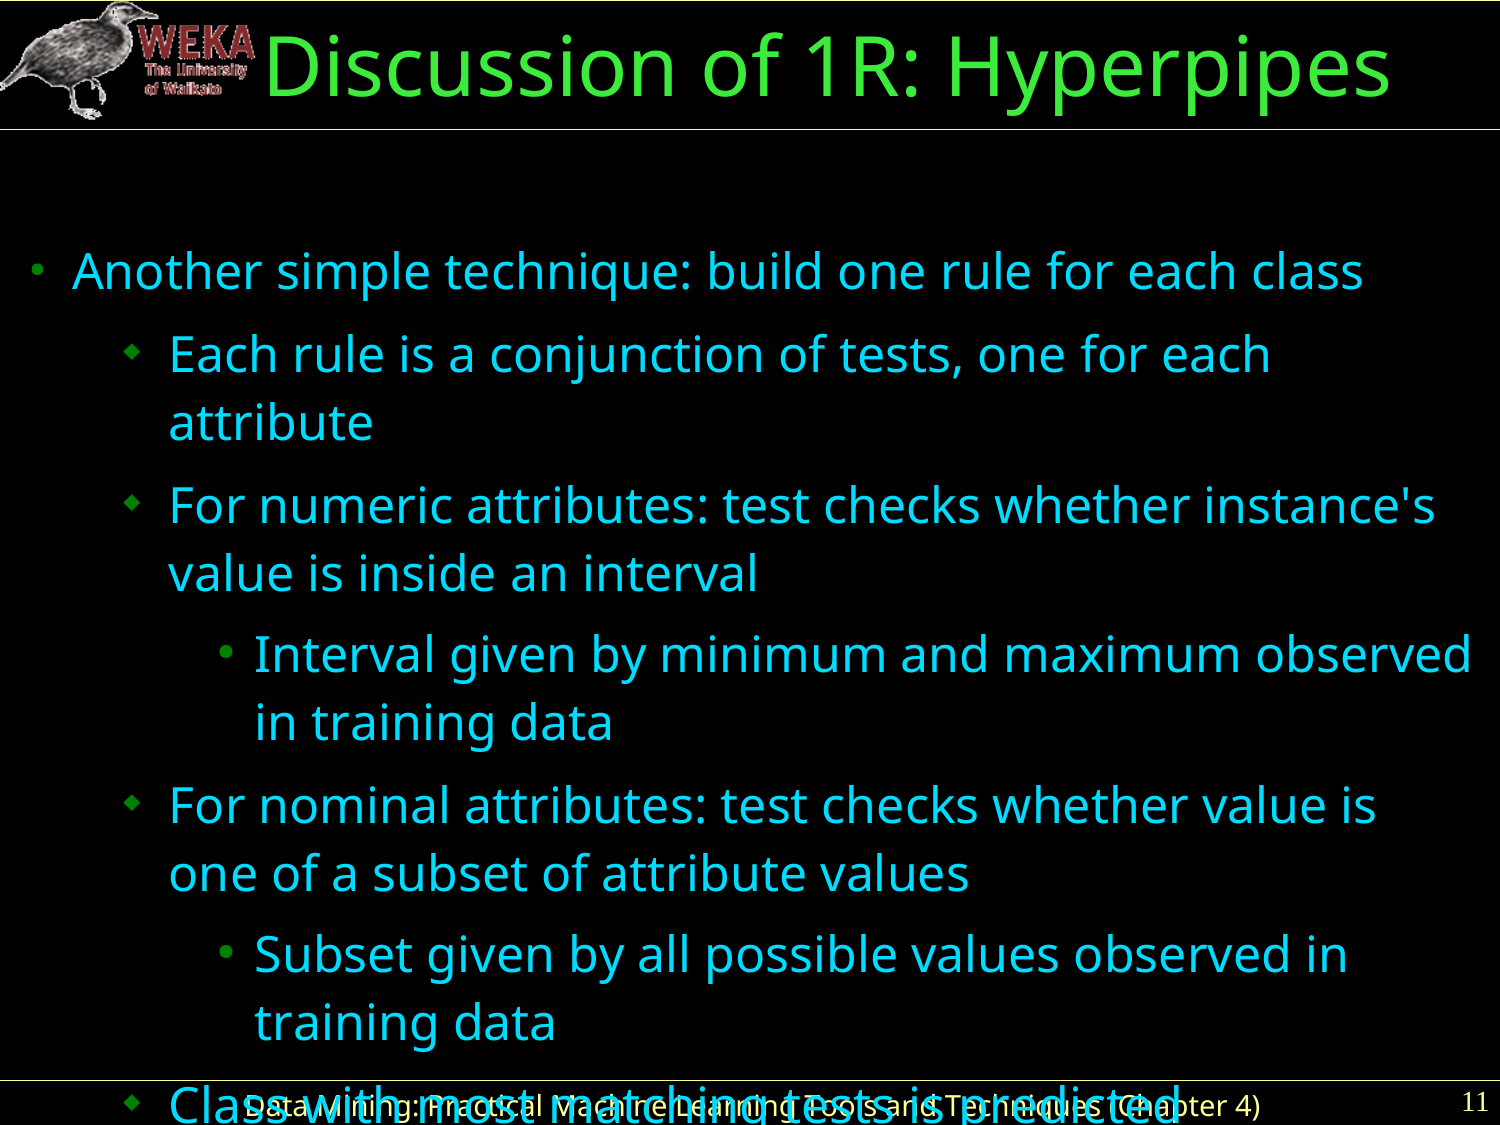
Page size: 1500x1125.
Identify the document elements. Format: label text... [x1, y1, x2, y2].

picture [0, 1, 266, 129]
list Another simple technique: build one rule for each class Each rule is a conjunction of tests, one for each attribute For numeric attributes: test checks whether instance's value is inside an interval Interval given by minimum and maximum observed in training data For nominal attributes: test checks whether value is one of a subset of attribute values Subset given by all possible values observed in training data Class with most matching tests is predicted [29, 236, 1477, 999]
title Discussion of 1R: Hyperpipes [353, 0, 1429, 165]
